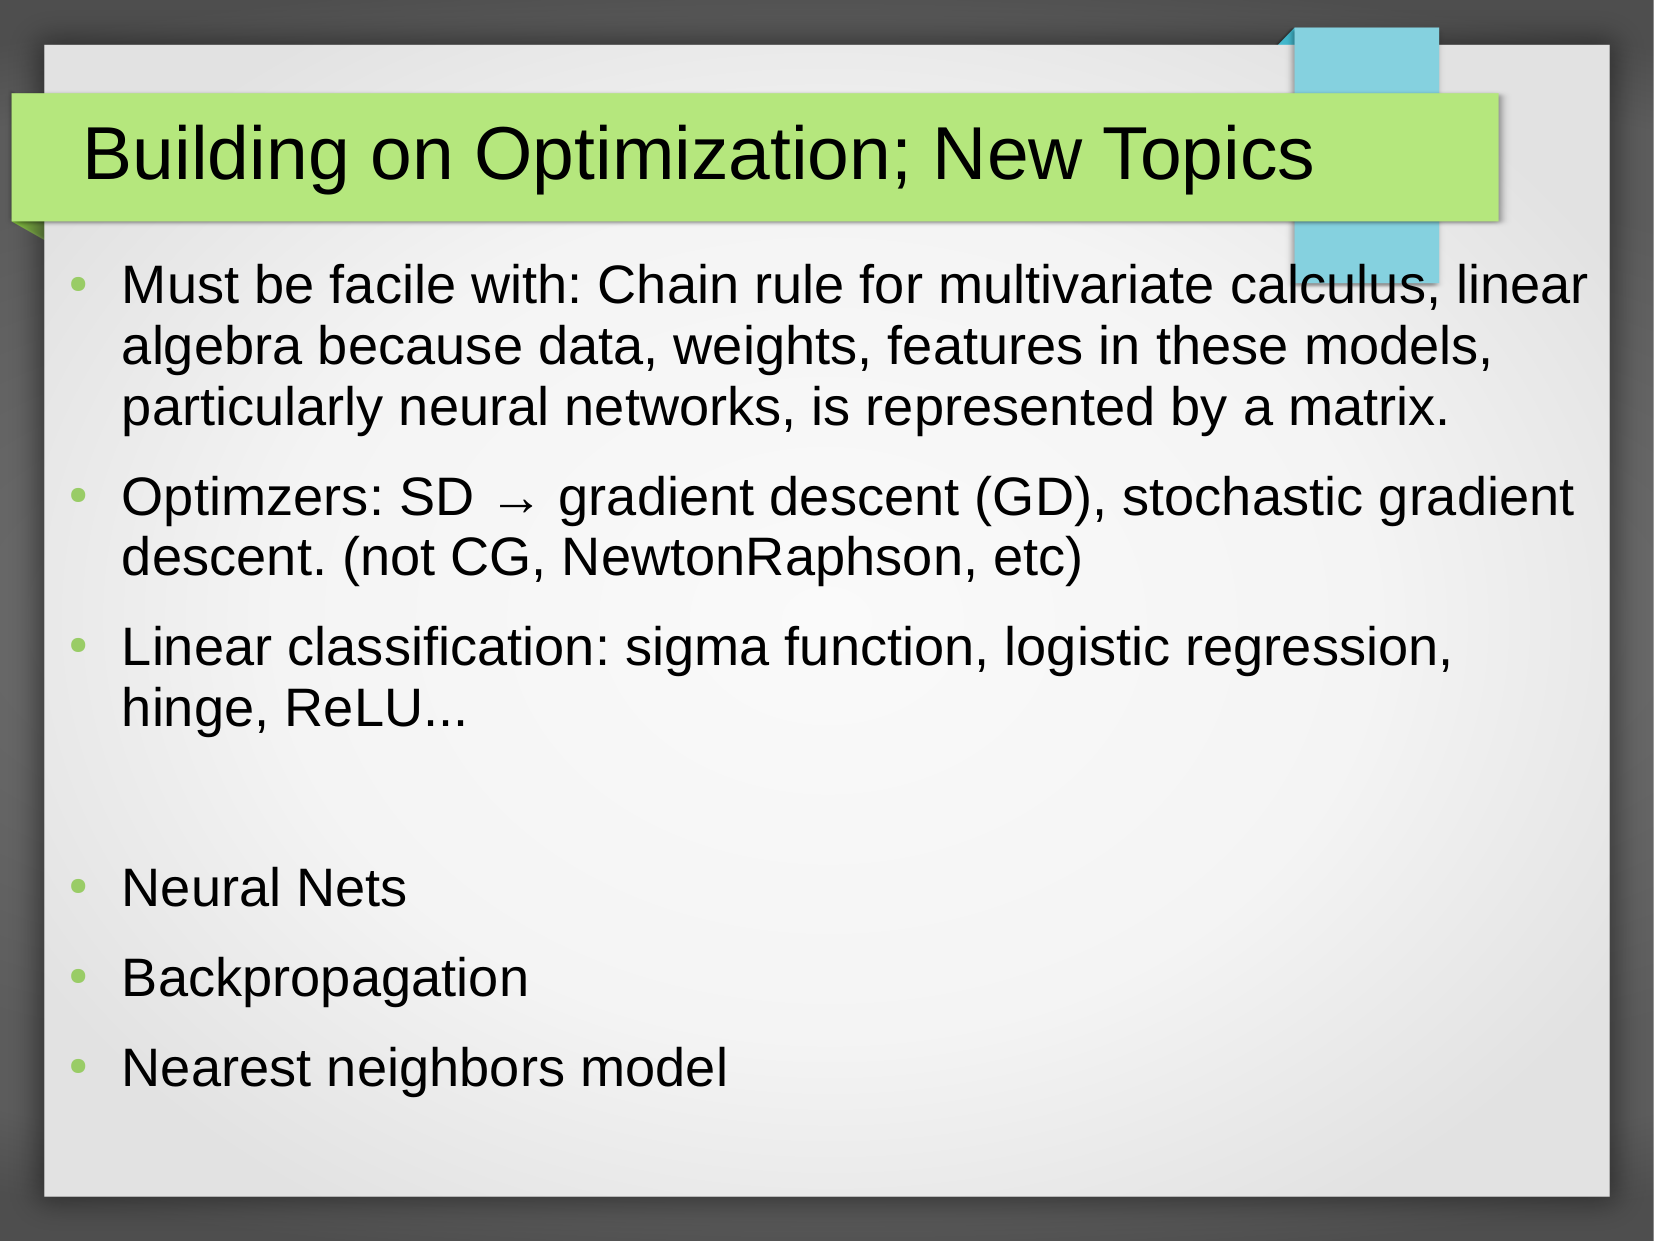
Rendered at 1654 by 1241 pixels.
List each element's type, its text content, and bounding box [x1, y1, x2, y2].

list Must be facile with: Chain rule for multivariate calculus, linear algebra because data, weights, features in these models, particularly neural networks, is represented by a matrix. Optimzers: SD → gradient descent (GD), stochastic gradient descent. (not CG, NewtonRaphson, etc) Linear classification: sigma function, logistic regression, hinge, ReLU... Neural Nets Backpropagation Nearest neighbors model [50, 255, 1611, 1186]
title Building on Optimization; New Topics [82, 94, 1486, 213]
picture [0, 0, 1654, 1241]
